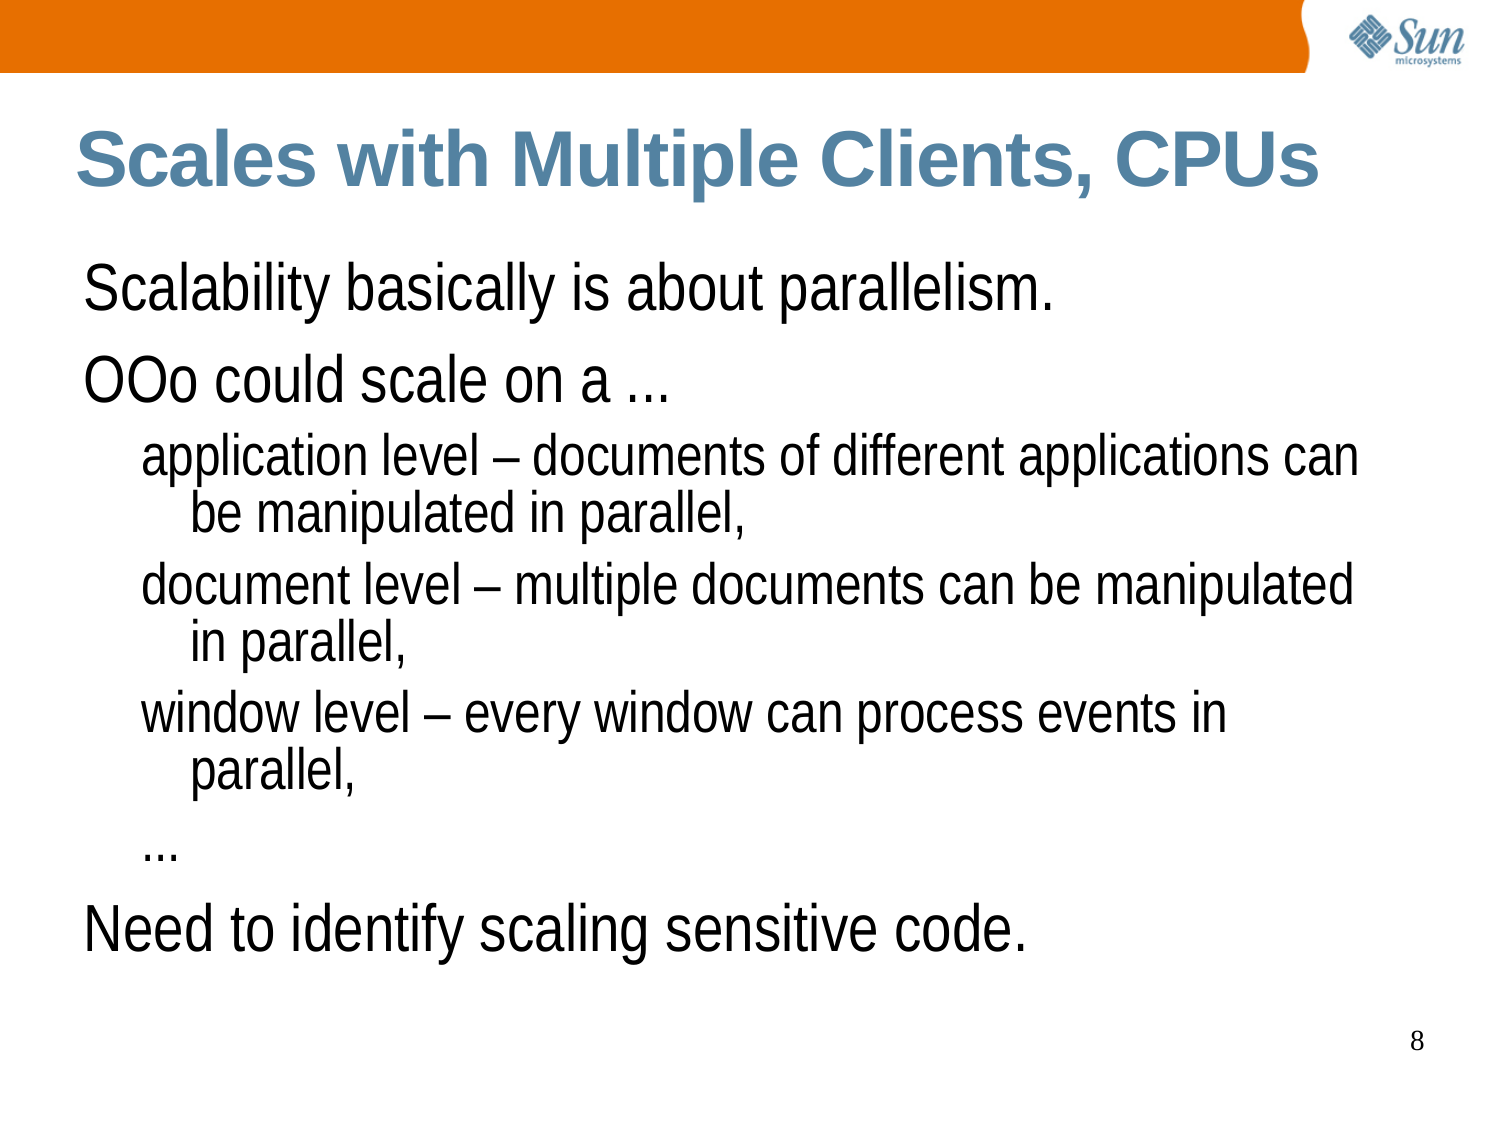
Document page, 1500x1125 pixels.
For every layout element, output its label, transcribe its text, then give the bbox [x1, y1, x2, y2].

list Scalability basically is about parallelism. OOo could scale on a ... application level – documents of different applications can be manipulated in parallel, document level – multiple documents can be manipulated in parallel, window level – every window can process events in parallel, ... Need to identify scaling sensitive code. [64, 258, 1401, 1062]
picture [0, 0, 1500, 73]
title Scales with Multiple Clients, CPUs [75, 123, 1437, 227]
